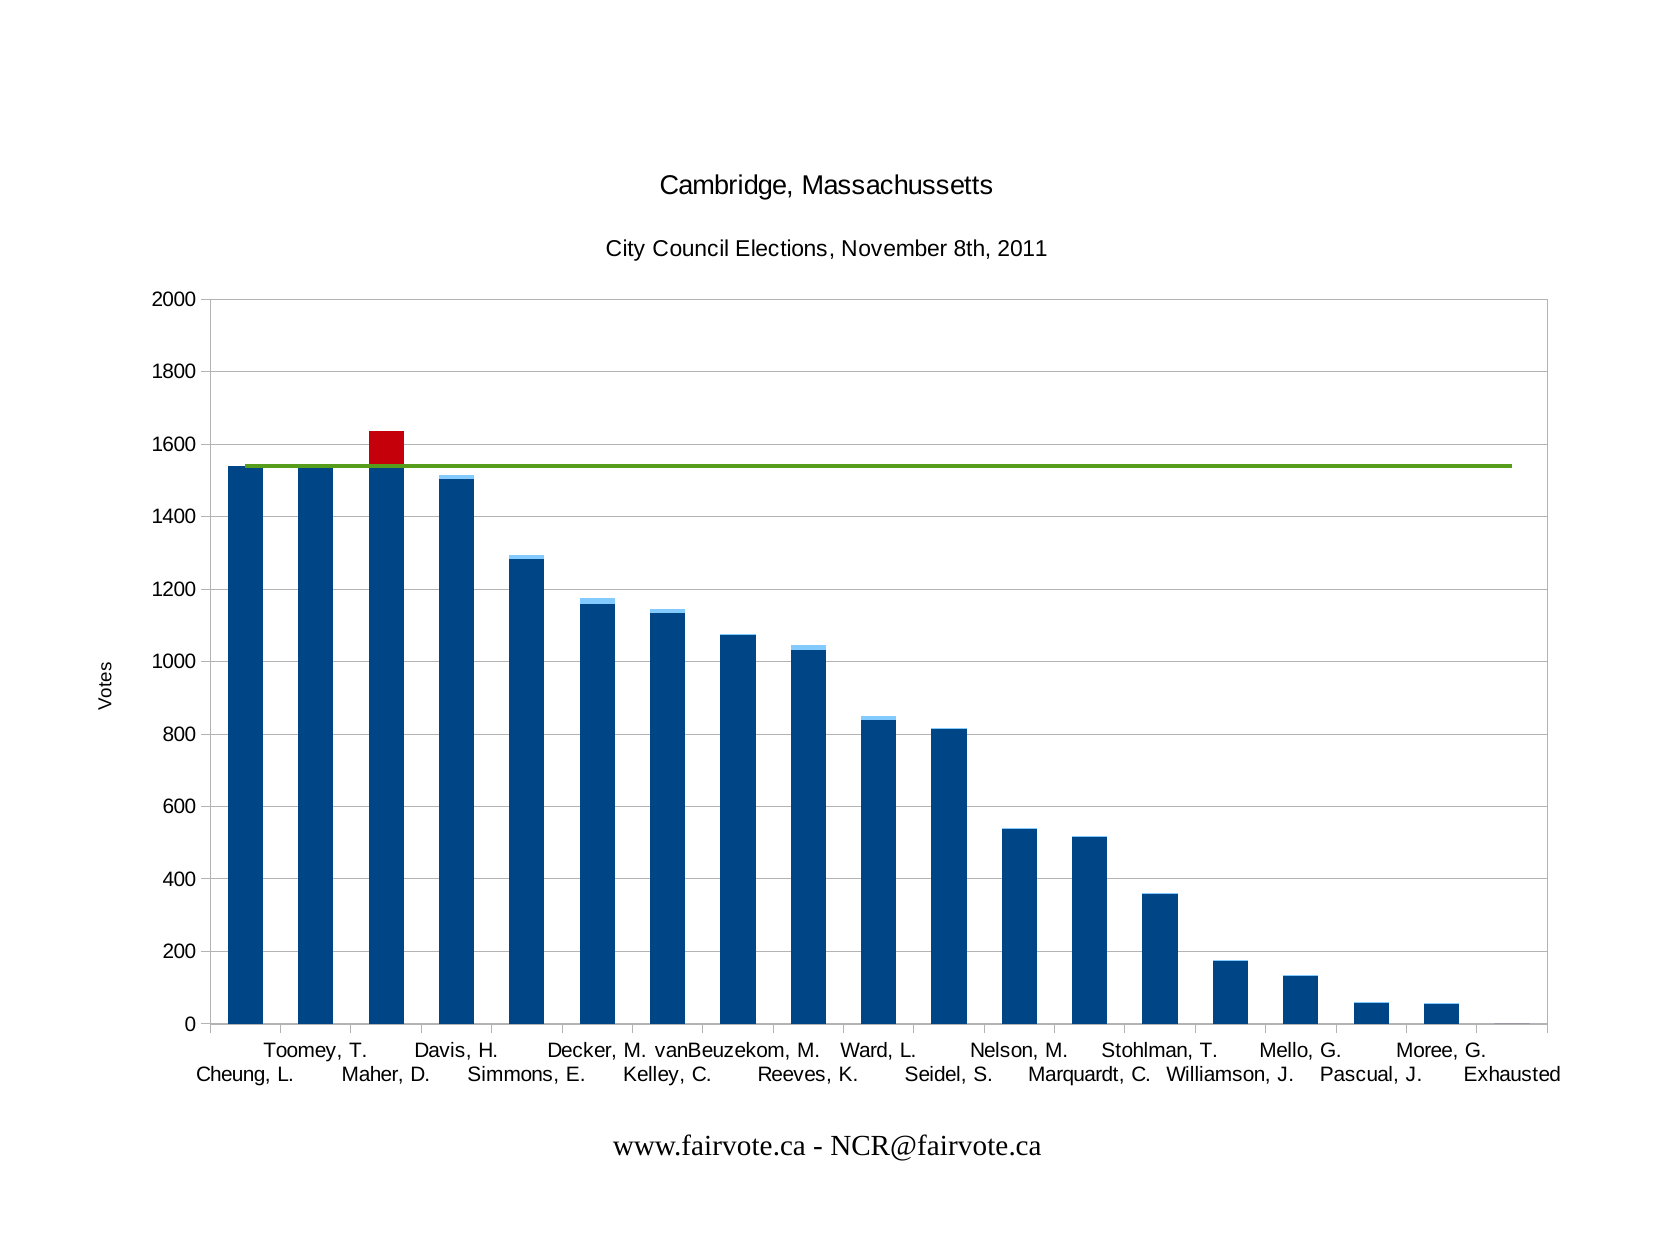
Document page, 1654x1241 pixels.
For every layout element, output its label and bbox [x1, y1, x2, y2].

chart [61, 135, 1592, 1106]
